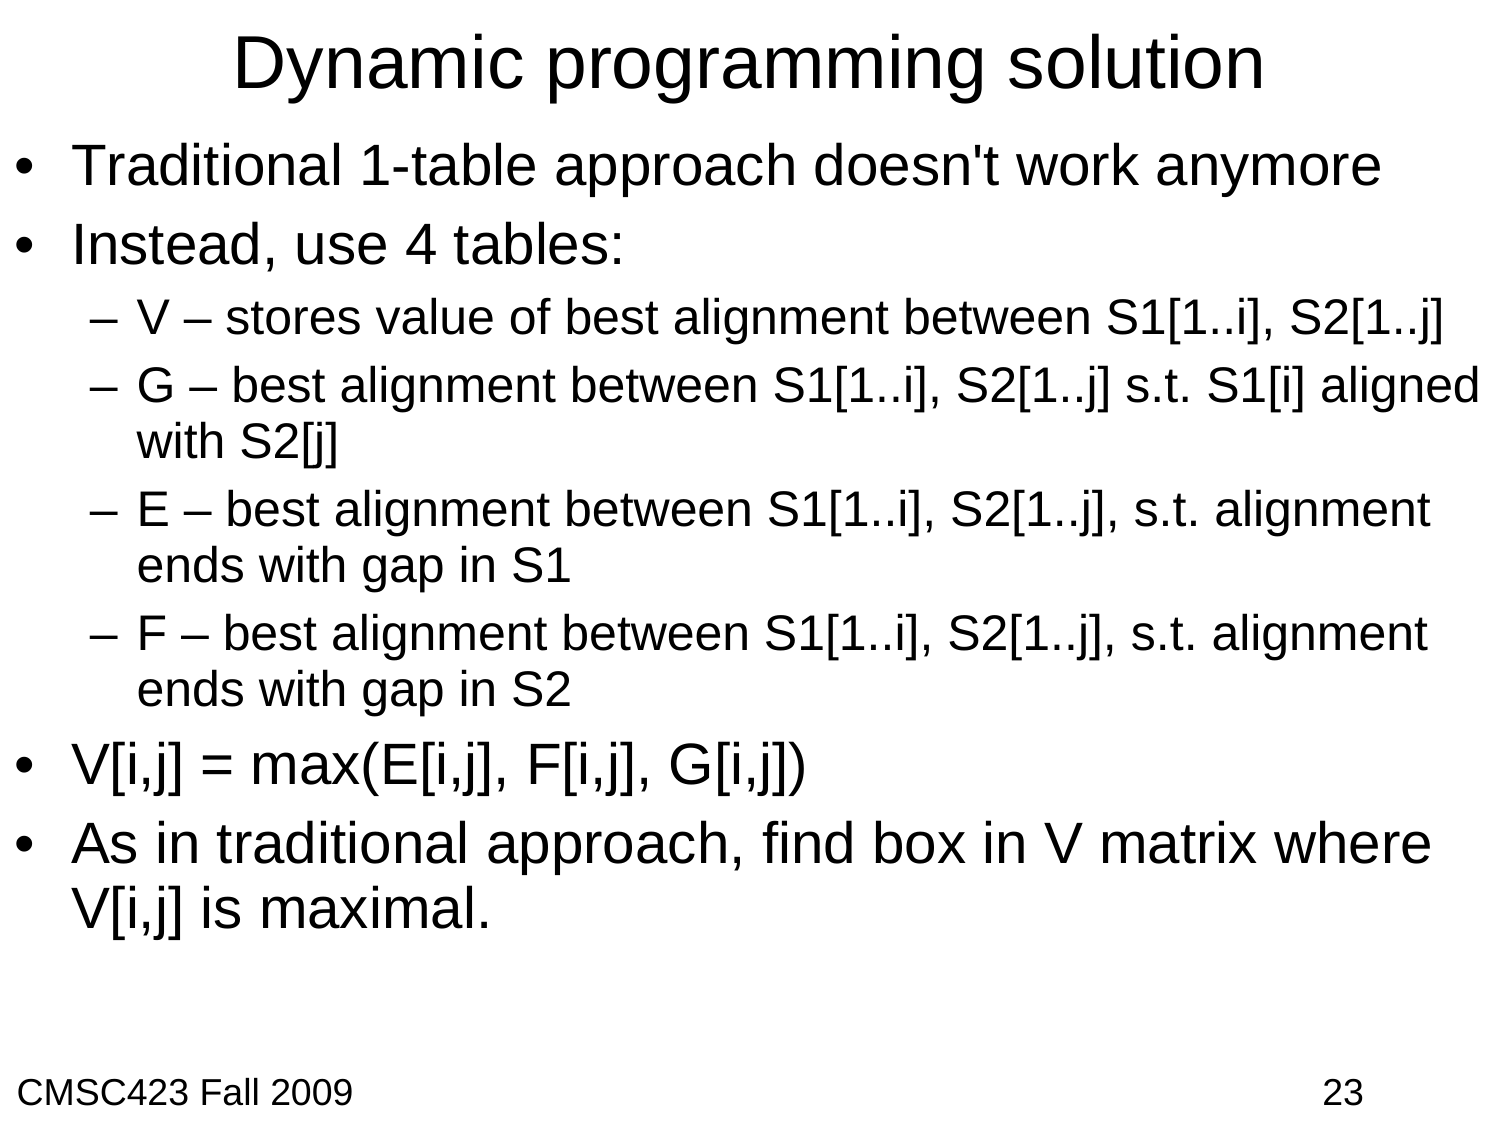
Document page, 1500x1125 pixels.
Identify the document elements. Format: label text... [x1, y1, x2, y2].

list Traditional 1-table approach doesn't work anymore Instead, use 4 tables: V – stores value of best alignment between S1[1..i], S2[1..j] G – best alignment between S1[1..i], S2[1..j] s.t. S1[i] aligned with S2[j] E – best alignment between S1[1..i], S2[1..j], s.t. alignment ends with gap in S1 F – best alignment between S1[1..i], S2[1..j], s.t. alignment ends with gap in S2 V[i,j] = max(E[i,j], F[i,j], G[i,j]) As in traditional approach, find box in V matrix where V[i,j] is maximal. [0, 124, 1500, 1125]
title Dynamic programming solution [0, 12, 1500, 113]
